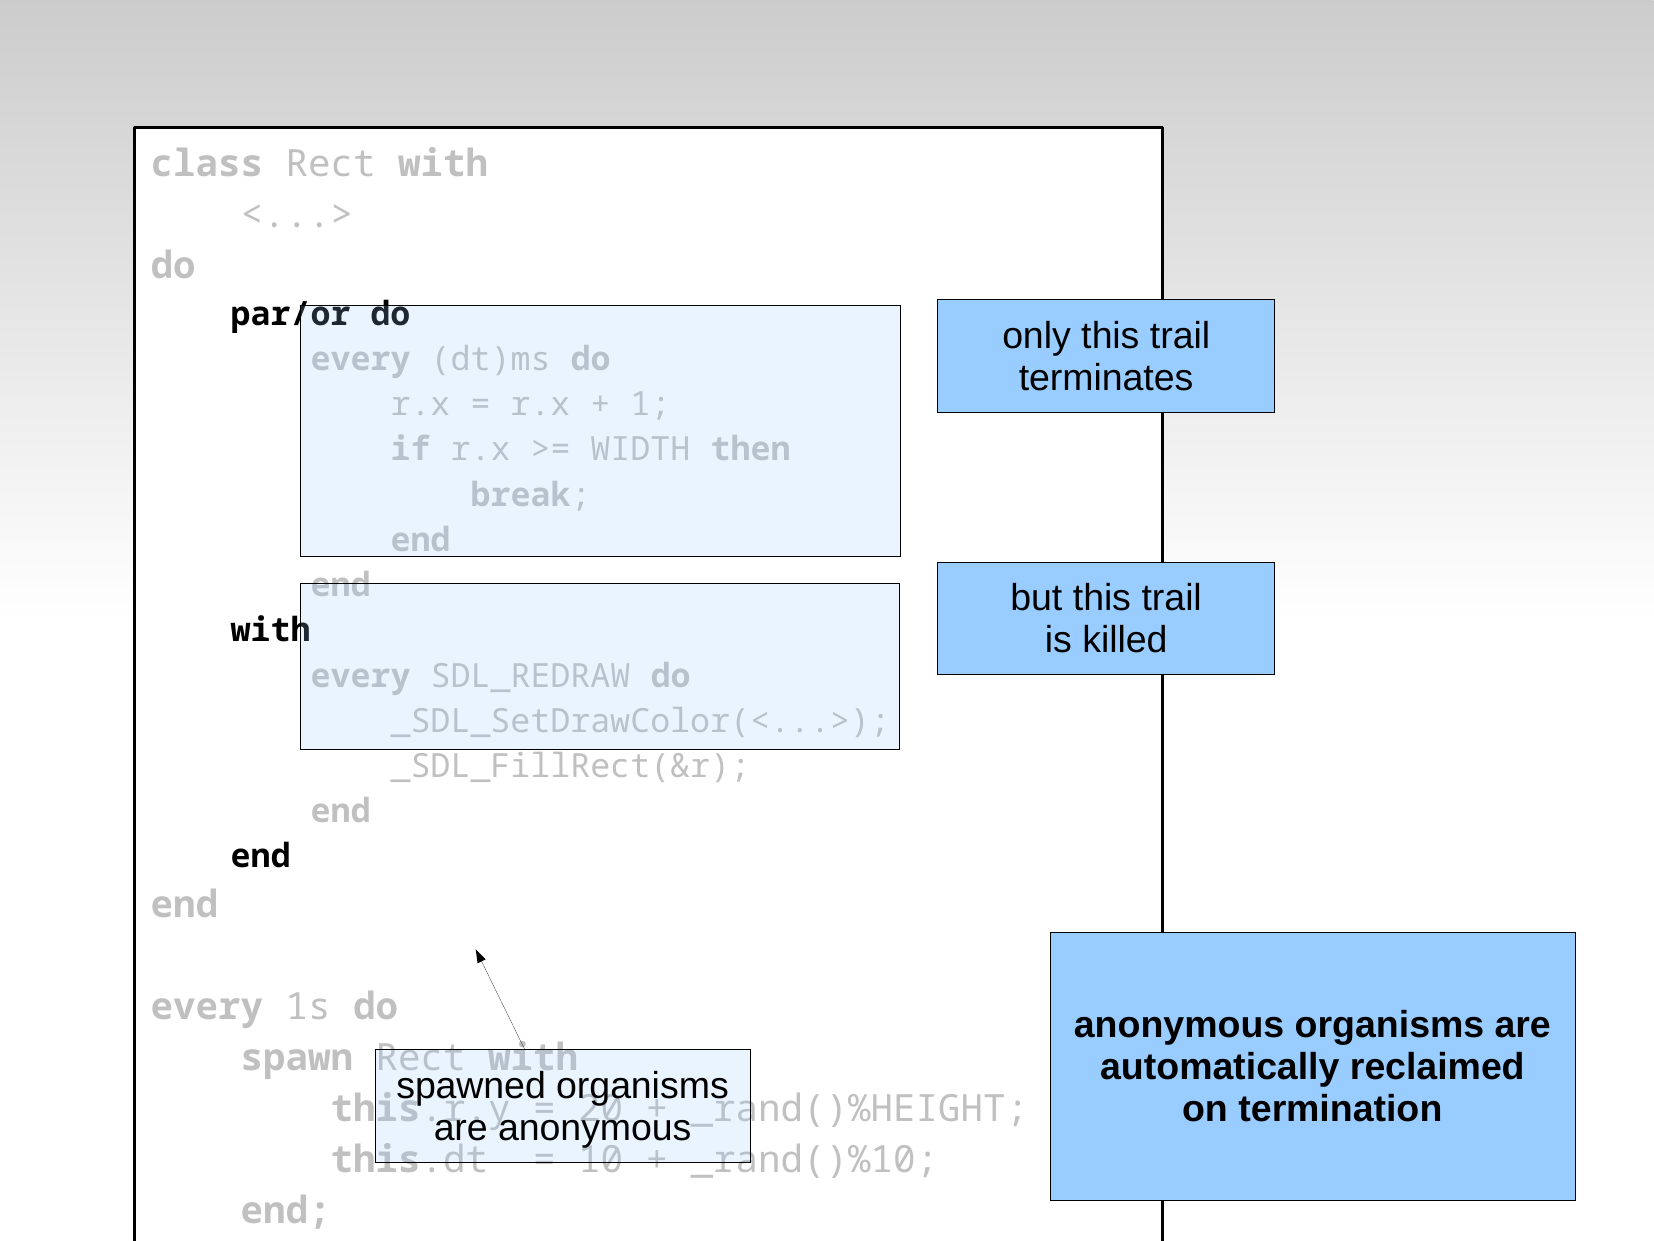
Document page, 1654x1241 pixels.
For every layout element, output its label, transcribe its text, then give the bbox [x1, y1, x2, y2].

text_box but this trail is killed [937, 562, 1275, 675]
text_box [300, 305, 901, 557]
text_box anonymous organisms are automatically reclaimed on termination [1050, 932, 1576, 1201]
text_box [300, 583, 900, 750]
text_box only this trail terminates [937, 299, 1275, 413]
text_box class Rect with <...> do par/or do every (dt)ms do r.x = r.x + 1; if r.x >= WIDTH then break; end end with every SDL_REDRAW do _SDL_SetDrawColor(<...>); _SDL_FillRect(&r); end end end every 1s do spawn Rect with this.r.y = 20 + _rand()%HEIGHT; this.dt = 10 + _rand()%10; end; end [134, 127, 1163, 1197]
text_box spawned organisms are anonymous [375, 1049, 751, 1163]
